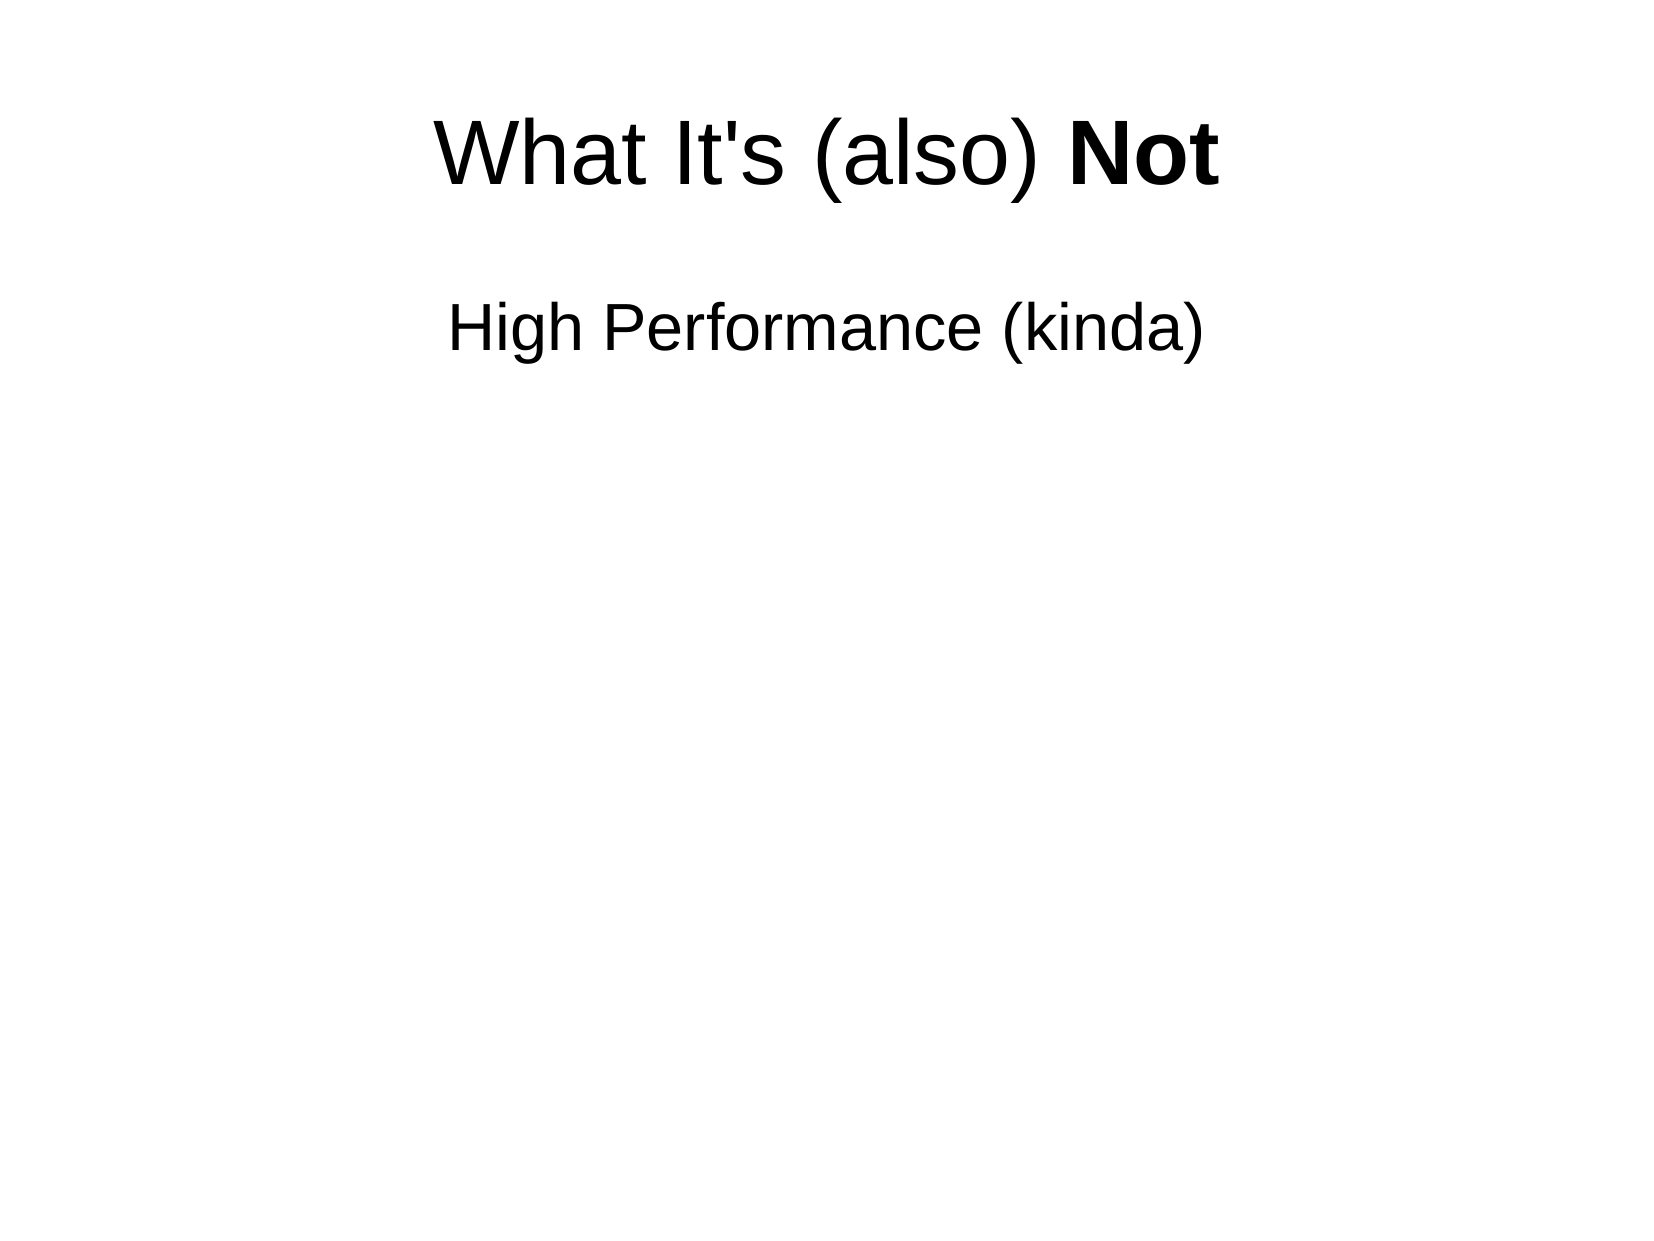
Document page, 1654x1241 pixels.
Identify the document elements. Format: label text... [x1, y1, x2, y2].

list High Performance (kinda) [82, 290, 1571, 1010]
title What It's (also) Not [82, 49, 1571, 257]
